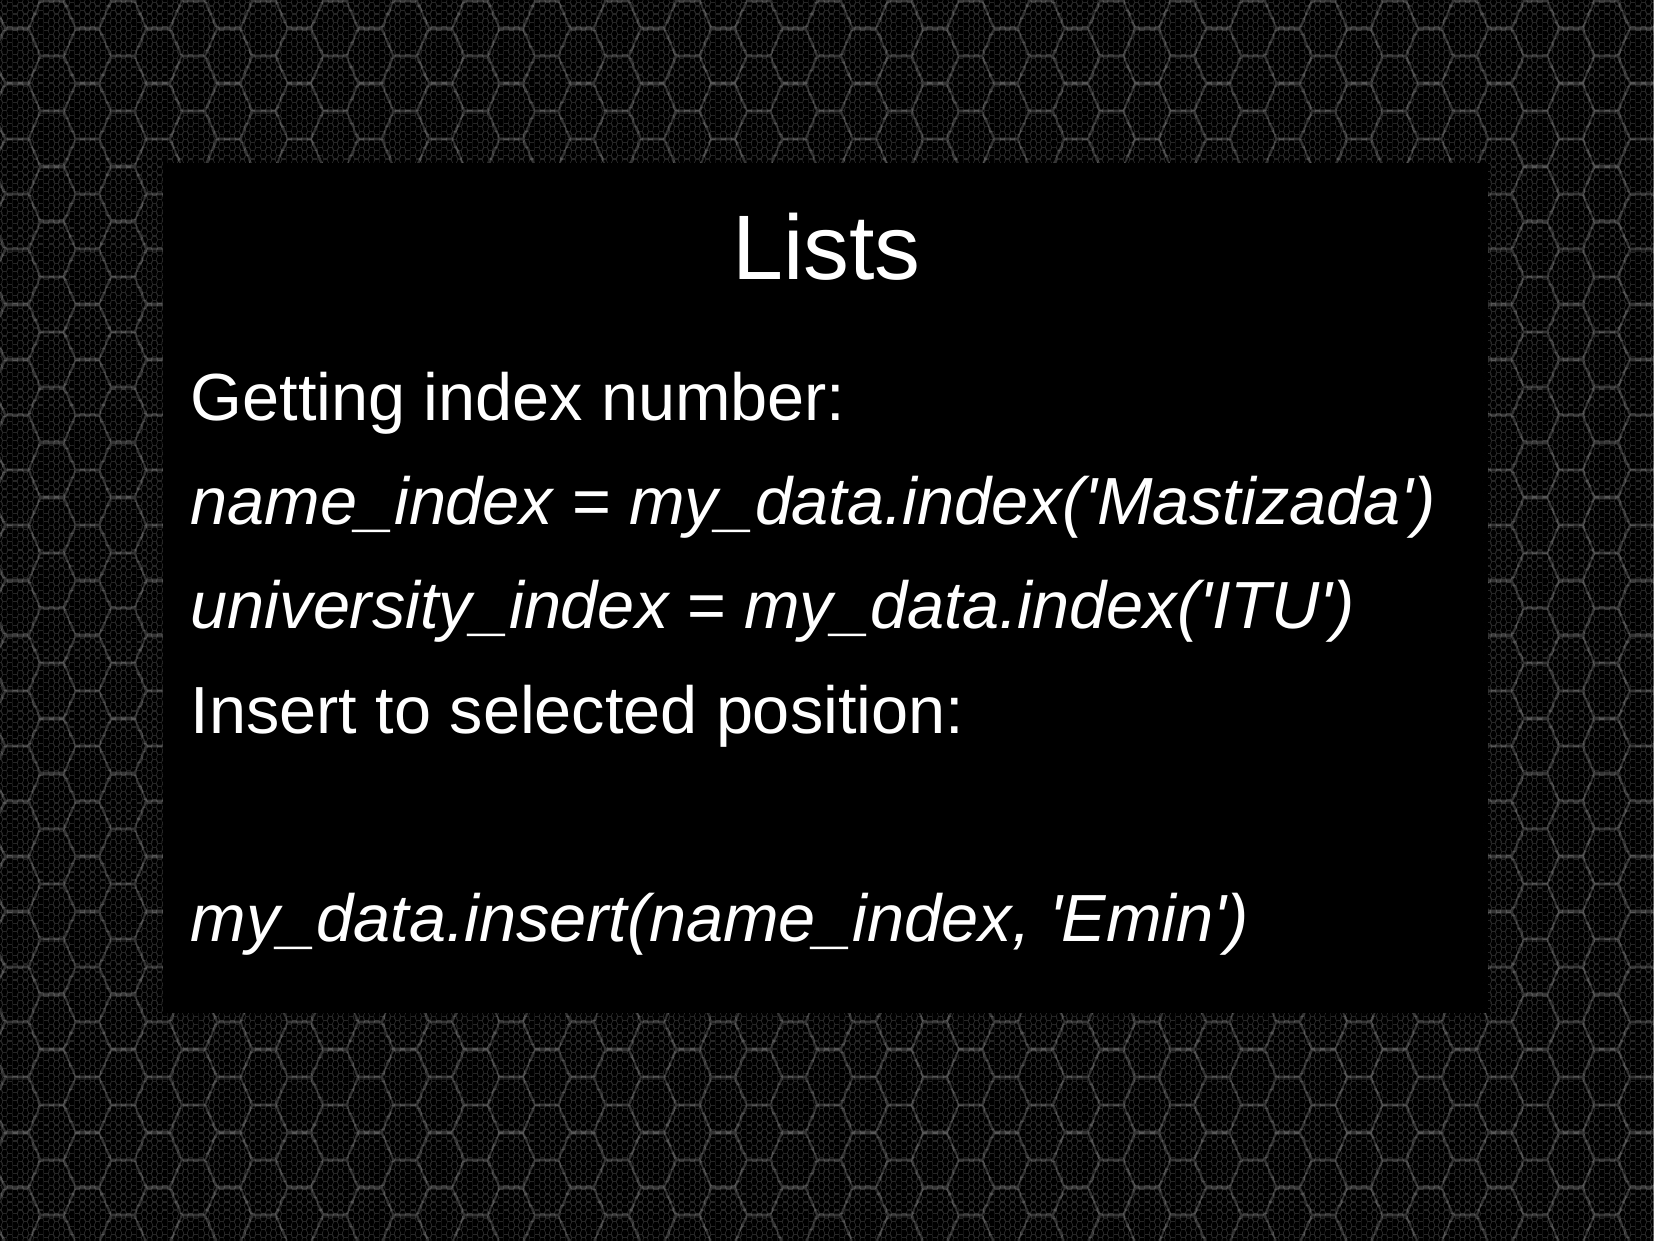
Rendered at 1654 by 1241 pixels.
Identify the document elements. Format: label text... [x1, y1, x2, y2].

picture [0, 0, 1654, 1241]
list Getting index number: name_index = my_data.index('Mastizada') university_index = my_data.index('ITU') Insert to selected position: my_data.insert(name_index, 'Emin') [120, 360, 1501, 1010]
title Lists [82, 165, 1571, 331]
